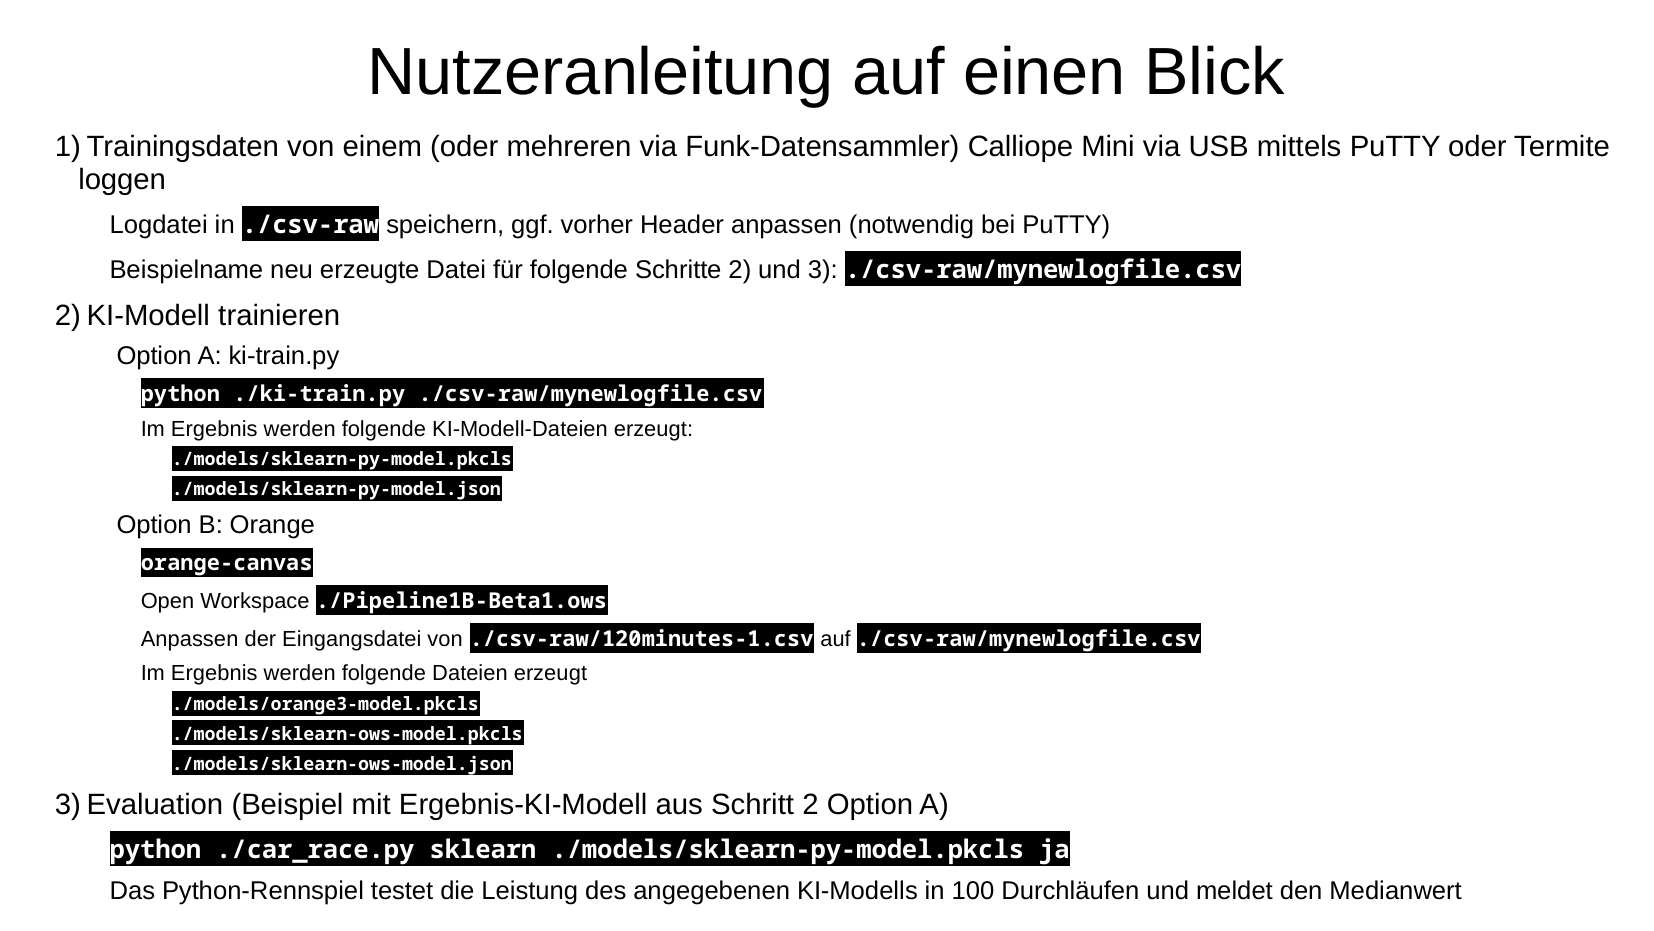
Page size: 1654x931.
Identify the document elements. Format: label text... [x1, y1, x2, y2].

title Nutzeranleitung auf einen Blick [82, 34, 1571, 110]
list Trainingsdaten von einem (oder mehreren via Funk-Datensammler) Calliope Mini via USB mittels PuTTY oder Termite loggen Logdatei in ./csv-raw speichern, ggf. vorher Header anpassen (notwendig bei PuTTY) Beispielname neu erzeugte Datei für folgende Schritte 2) und 3): ./csv-raw/mynewlogfile.csv KI-Modell trainieren Option A: ki-train.py python ./ki-train.py ./csv-raw/mynewlogfile.csv Im Ergebnis werden folgende KI-Modell-Dateien erzeugt: ./models/sklearn-py-model.pkcls ./models/sklearn-py-model.json Option B: Orange orange-canvas Open Workspace ./Pipeline1B-Beta1.ows Anpassen der Eingangsdatei von ./csv-raw/120minutes-1.csv auf ./csv-raw/mynewlogfile.csv Im Ergebnis werden folgende Dateien erzeugt ./models/orange3-model.pkcls ./models/sklearn-ows-model.pkcls ./models/sklearn-ows-model.json Evaluation (Beispiel mit Ergebnis-KI-Modell aus Schritt 2 Option A) python ./car_race.py sklearn ./models/sklearn-py-model.pkcls ja Das Python-Rennspiel testet die Leistung des angegebenen KI-Modells in 100 Durchläufen und meldet den Medianwert [47, 129, 1619, 910]
